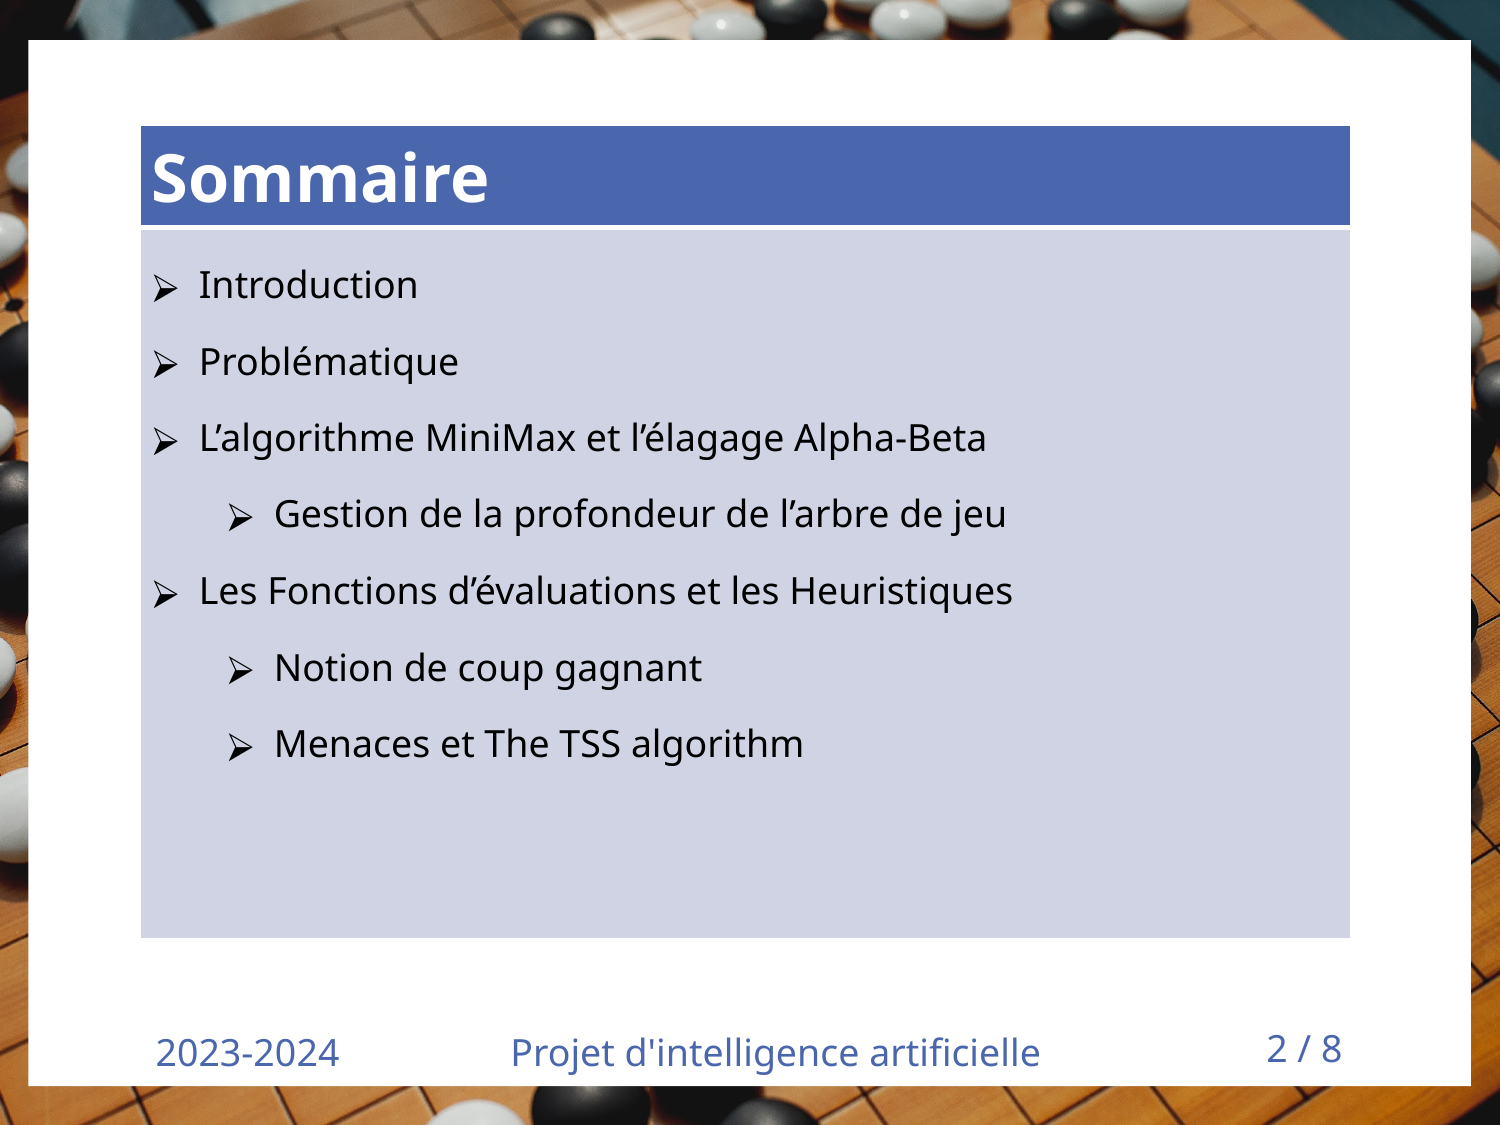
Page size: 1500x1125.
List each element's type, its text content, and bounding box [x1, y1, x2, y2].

picture [0, 0, 1500, 1125]
text_box Projet d'intelligence artificielle [485, 1021, 1067, 1081]
text_box 2023-2024 [140, 1021, 428, 1081]
table_cell Introduction Problématique L’algorithme MiniMax et l’élagage Alpha-Beta Gestion de la profondeur de l’arbre de jeu Les Fonctions d’évaluations et les Heuristiques Notion de coup gagnant Menaces et The TSS algorithm [141, 230, 1350, 938]
table_header Sommaire [141, 126, 1350, 225]
text_box <numéro> / 8 [1147, 1021, 1358, 1081]
